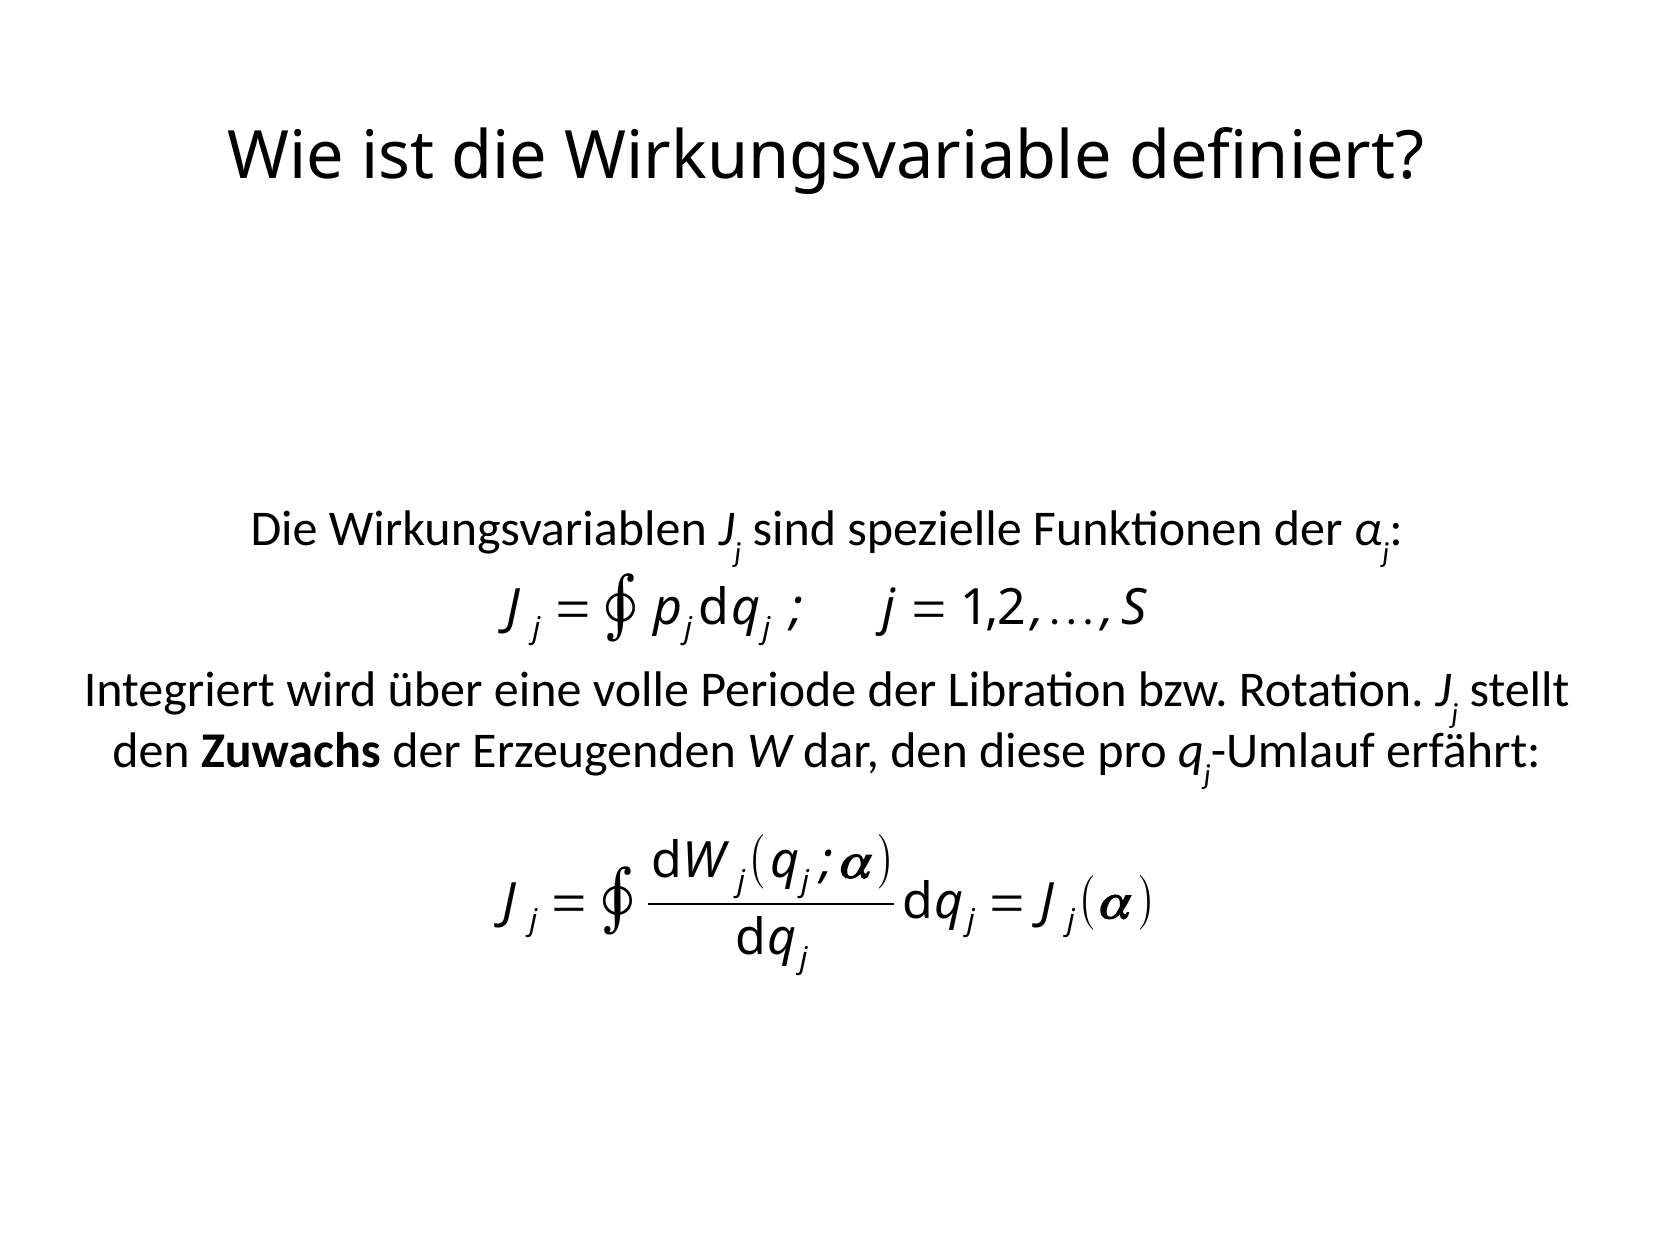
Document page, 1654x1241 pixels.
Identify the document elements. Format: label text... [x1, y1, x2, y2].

title Wie ist die Wirkungsvariable definiert? [82, 49, 1571, 257]
chart [493, 830, 1160, 977]
subtitle Die Wirkungsvariablen Jj sind spezielle Funktionen der αj: Integriert wird über eine volle Periode der Libration bzw. Rotation. Jj stellt den Zuwachs der Erzeugenden W dar, den diese pro qj-Umlauf erfährt: [82, 290, 1571, 1010]
chart [496, 570, 1157, 647]
